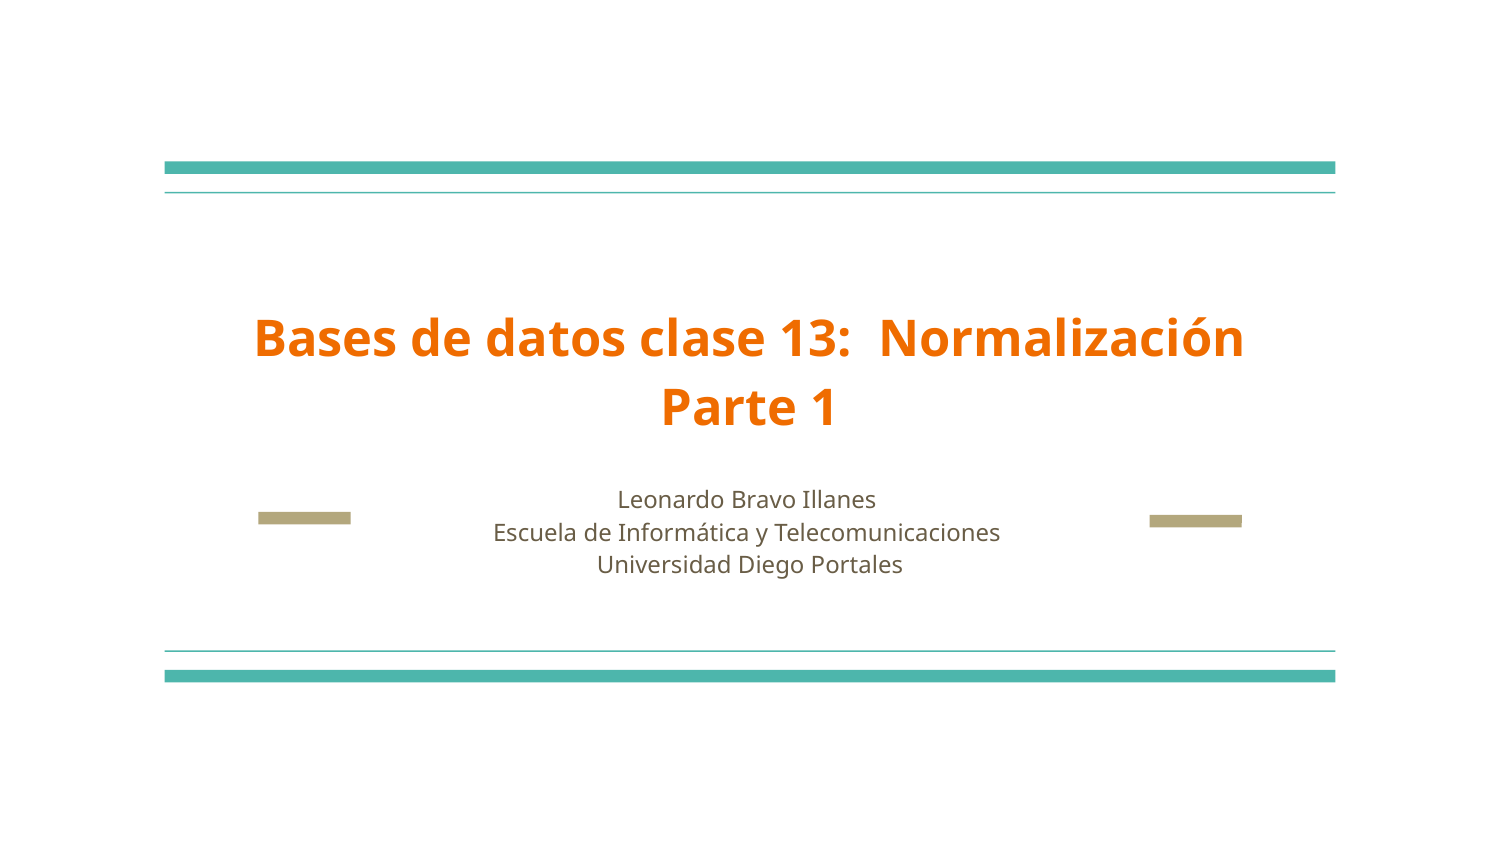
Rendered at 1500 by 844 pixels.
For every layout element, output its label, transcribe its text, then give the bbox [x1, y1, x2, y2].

subtitle Leonardo Bravo Illanes Escuela de Informática y Telecomunicaciones Universidad Diego Portales [350, 467, 1150, 598]
title Bases de datos clase 13: Normalización Parte 1 [164, 287, 1336, 456]
